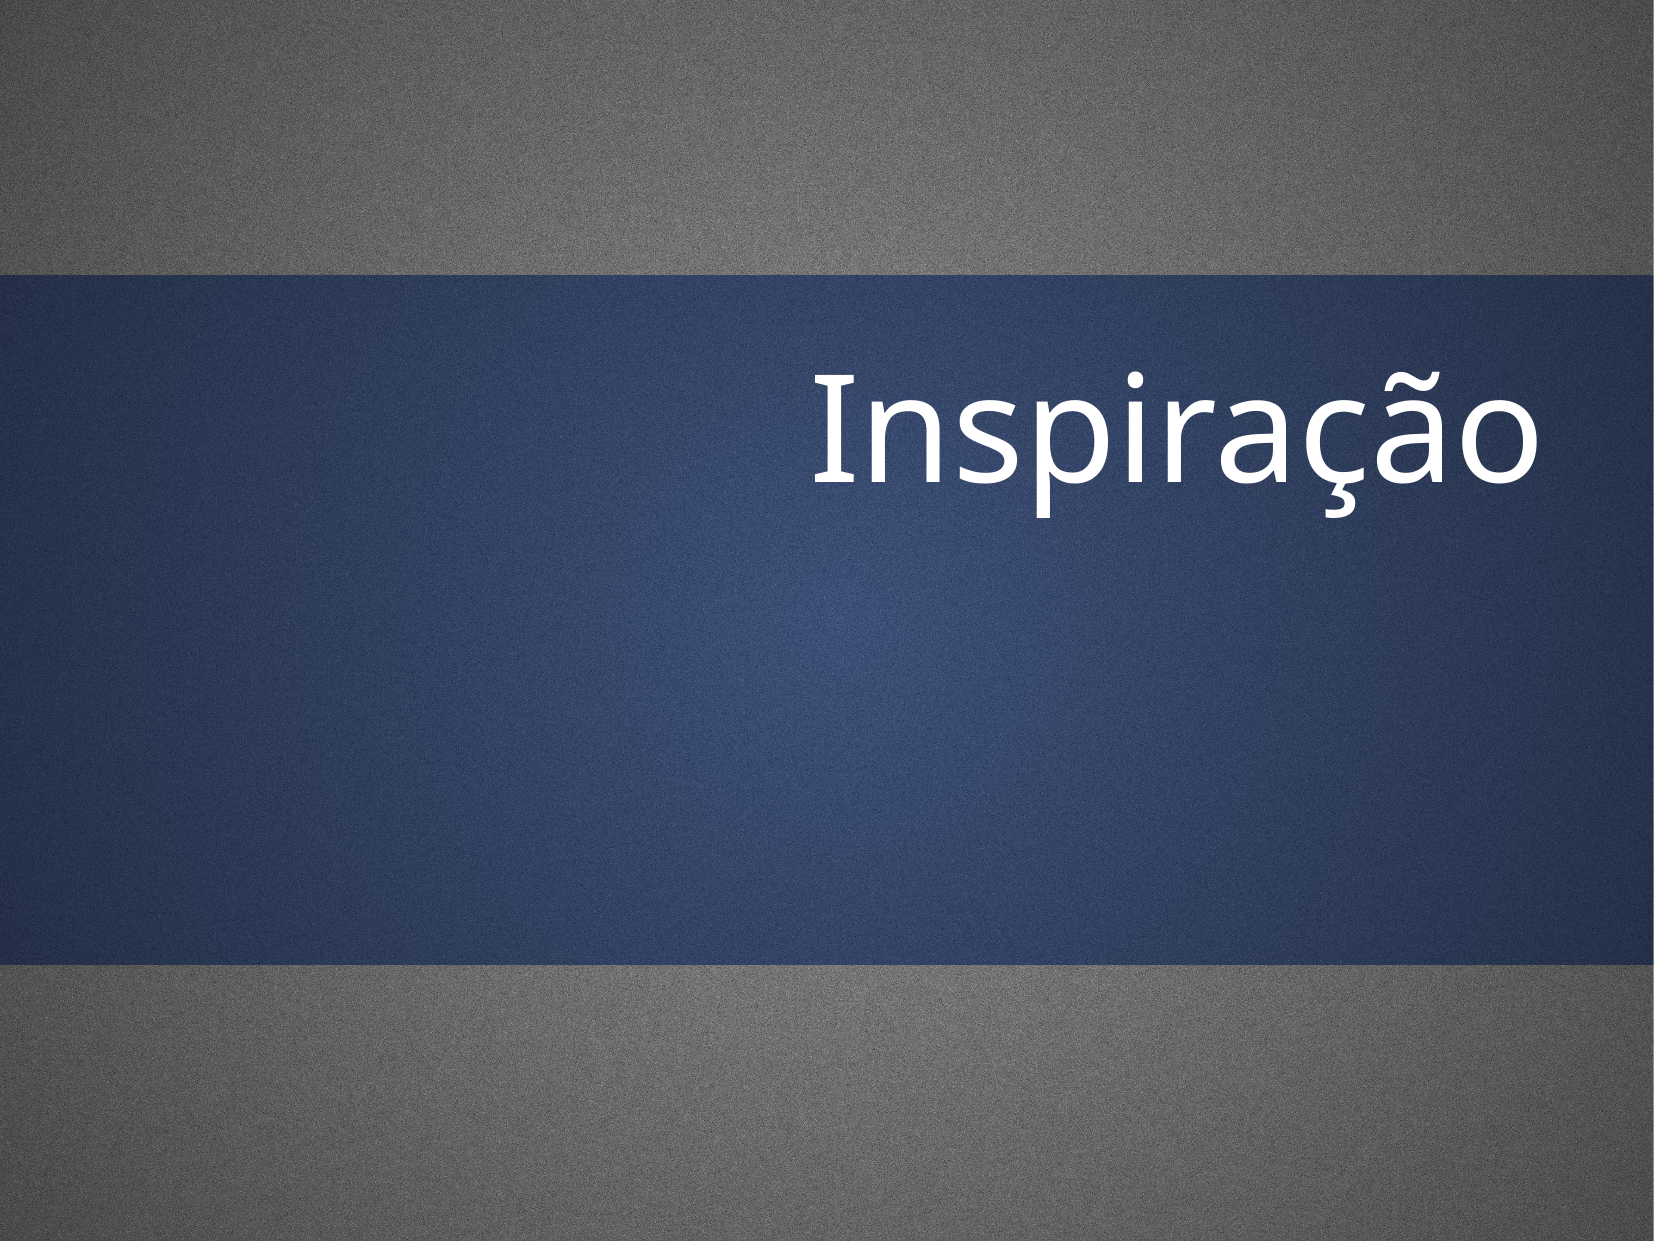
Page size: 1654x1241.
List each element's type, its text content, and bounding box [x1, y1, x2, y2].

picture [0, 0, 1654, 1241]
text_box Inspiração [446, 315, 1561, 654]
